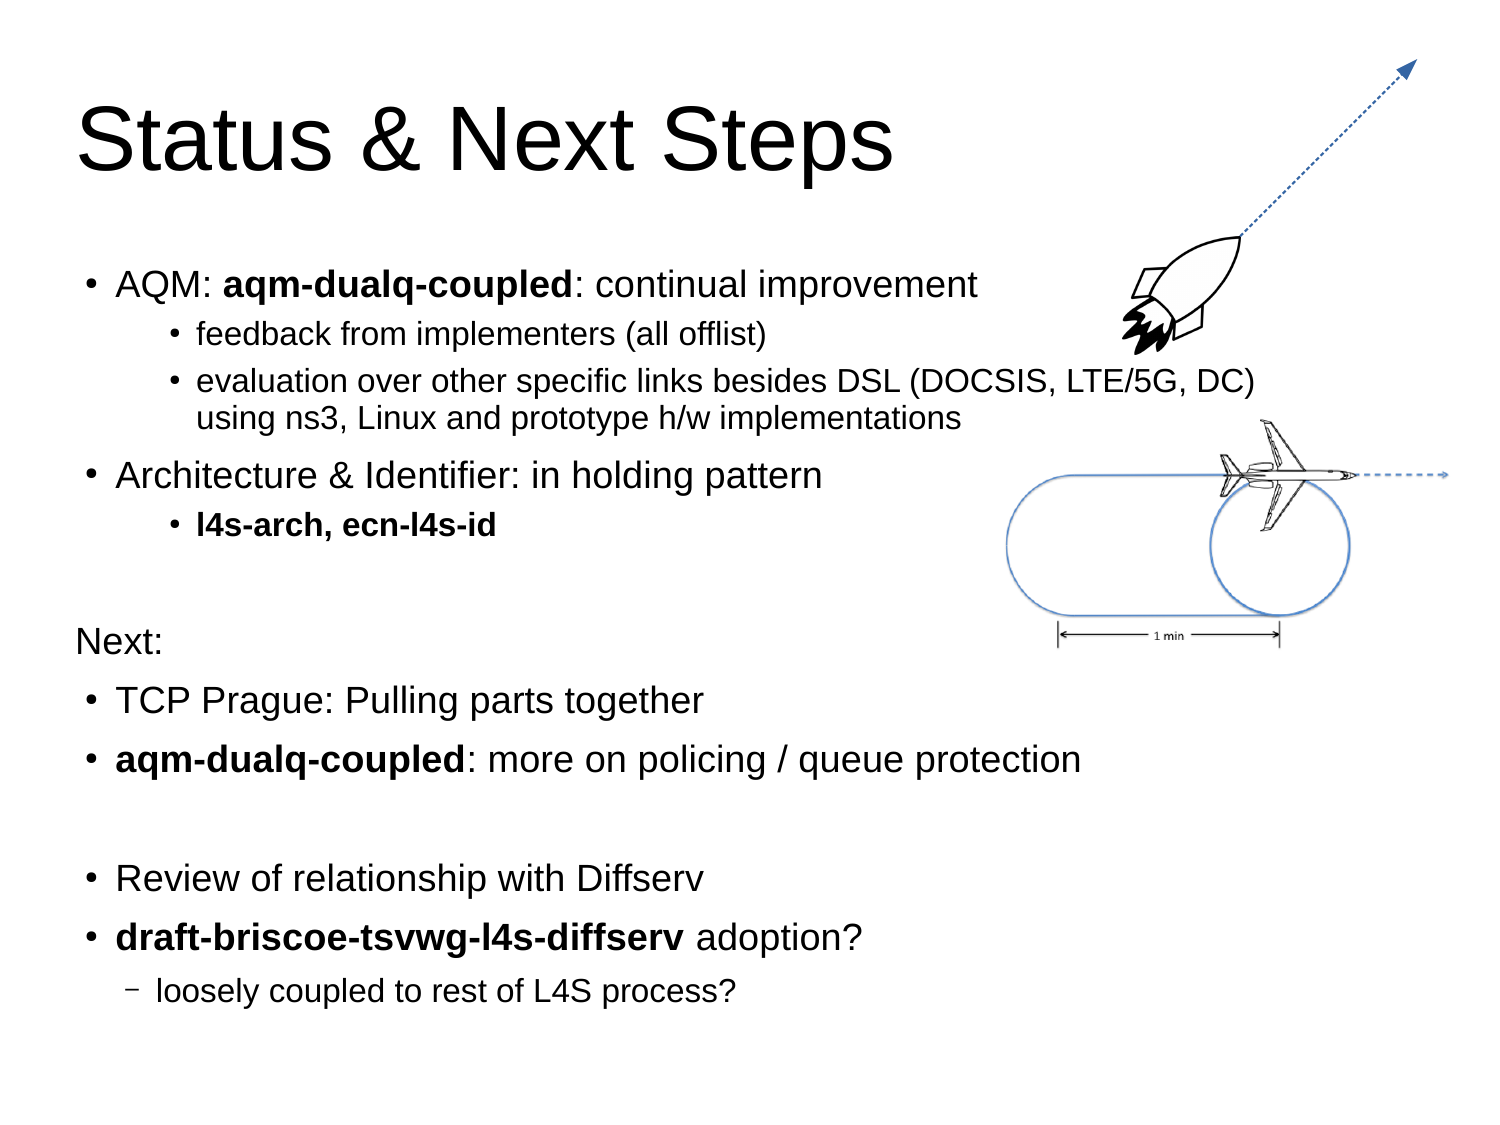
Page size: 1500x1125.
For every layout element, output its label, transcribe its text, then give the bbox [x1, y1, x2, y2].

picture [1425, 407, 1461, 658]
picture [1122, 236, 1241, 355]
title Status & Next Steps [75, 44, 1425, 233]
list AQM: aqm-dualq-coupled: continual improvement feedback from implementers (all offlist) evaluation over other specific links besides DSL (DOCSIS, LTE/5G, DC) using ns3, Linux and prototype h/w implementations Architecture & Identifier: in holding pattern l4s-arch, ecn-l4s-id Next: TCP Prague: Pulling parts together aqm-dualq-coupled: more on policing / queue protection Review of relationship with Diffserv draft-briscoe-tsvwg-l4s-diffserv adoption? loosely coupled to rest of L4S process? [75, 263, 1425, 1016]
